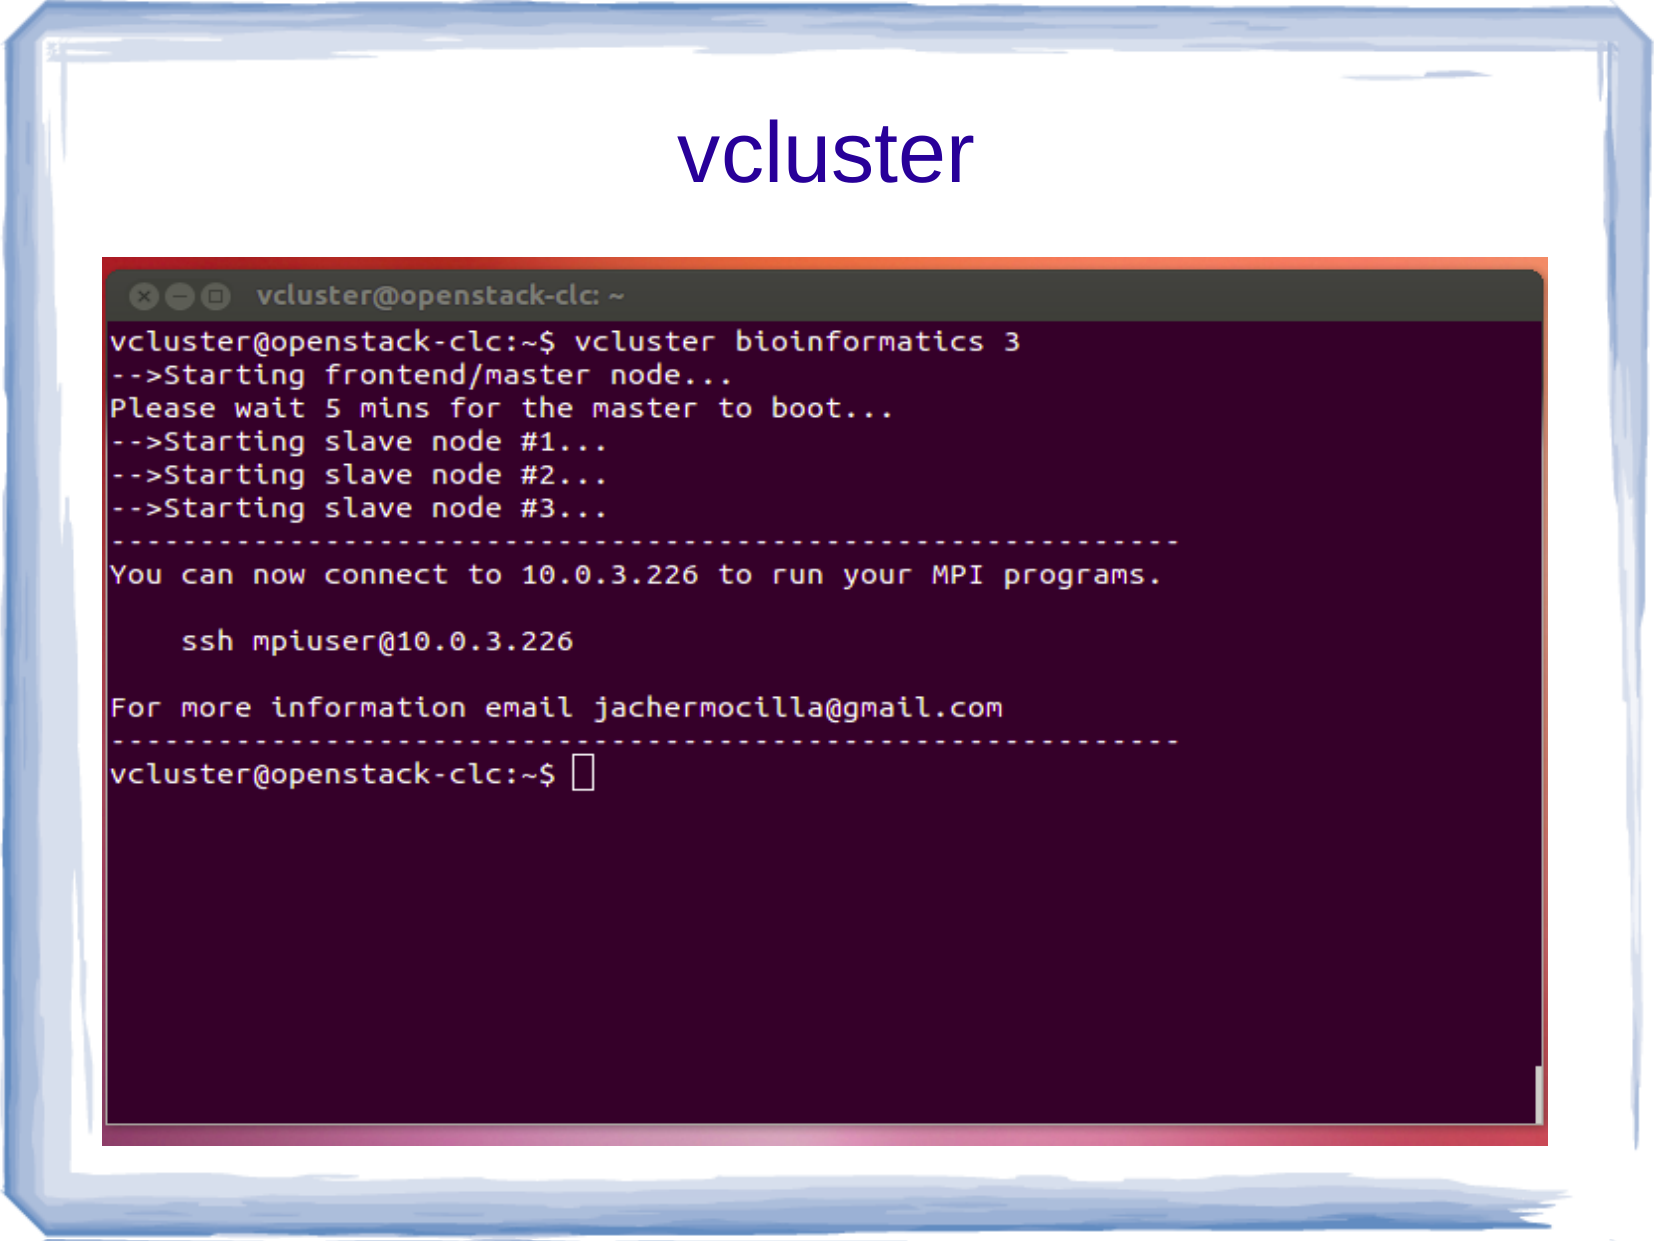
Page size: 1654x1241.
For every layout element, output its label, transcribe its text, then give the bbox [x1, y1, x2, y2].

picture [0, 0, 1654, 1241]
title vcluster [82, 49, 1571, 257]
